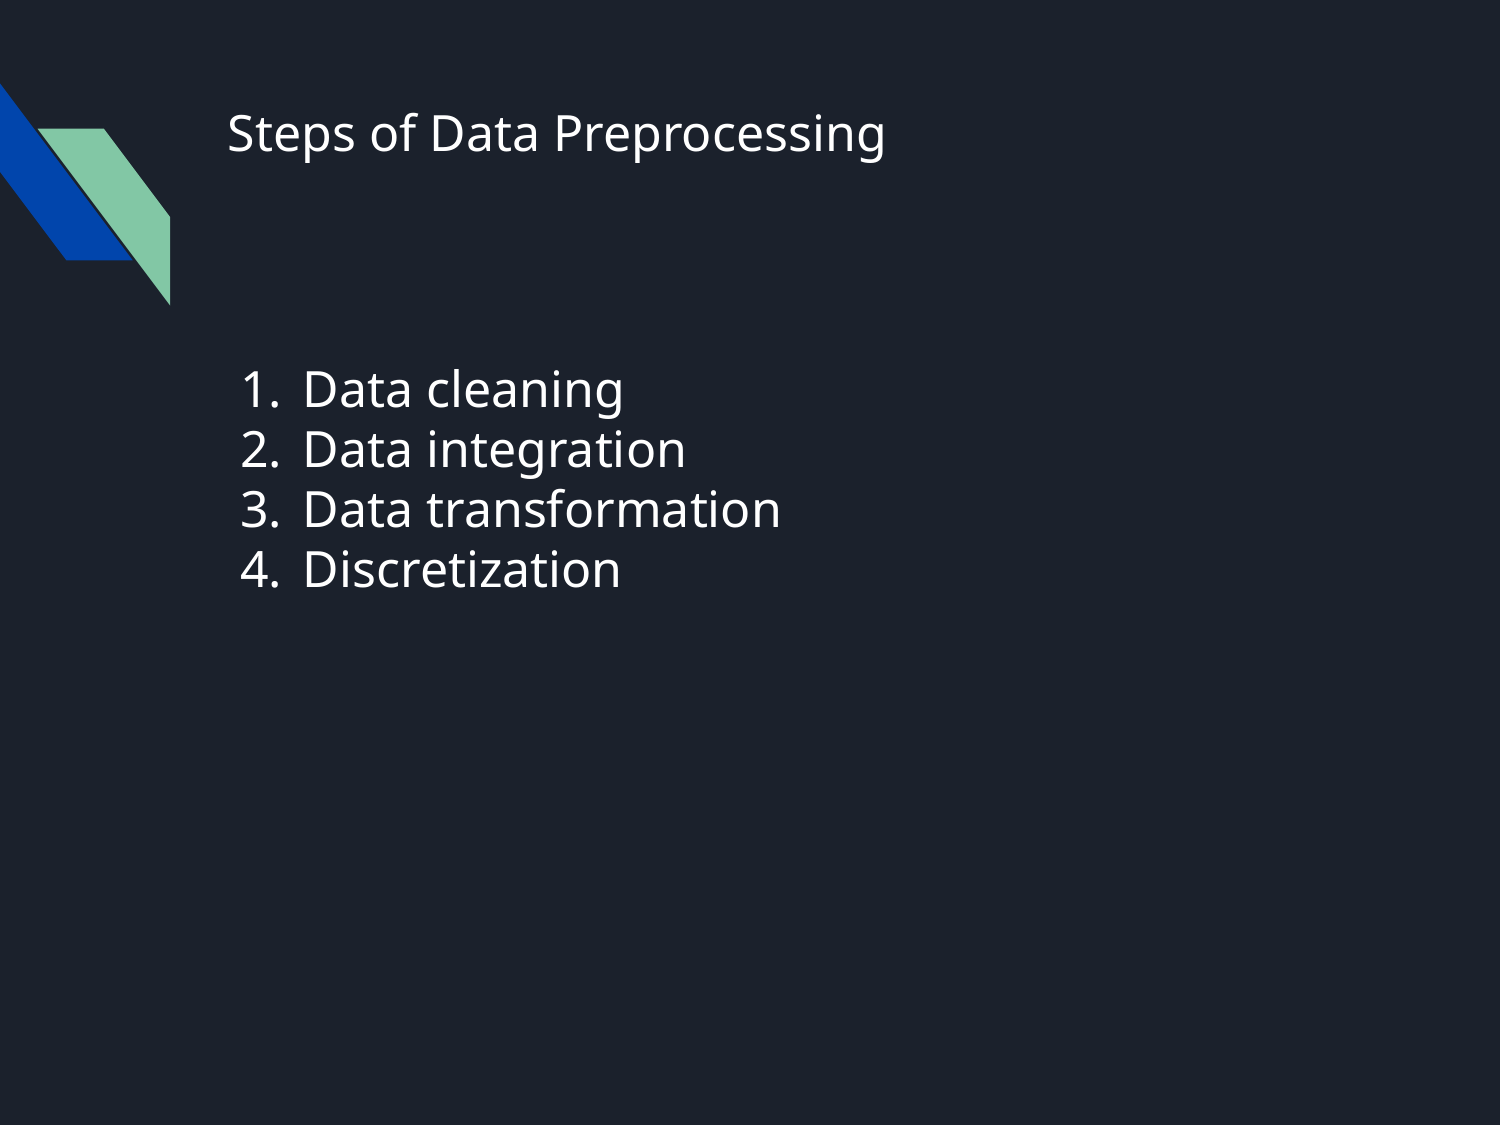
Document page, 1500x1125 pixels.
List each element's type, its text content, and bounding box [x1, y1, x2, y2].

list Data cleaning Data integration Data transformation Discretization [212, 342, 1368, 980]
title Steps of Data Preprocessing [212, 86, 1368, 287]
